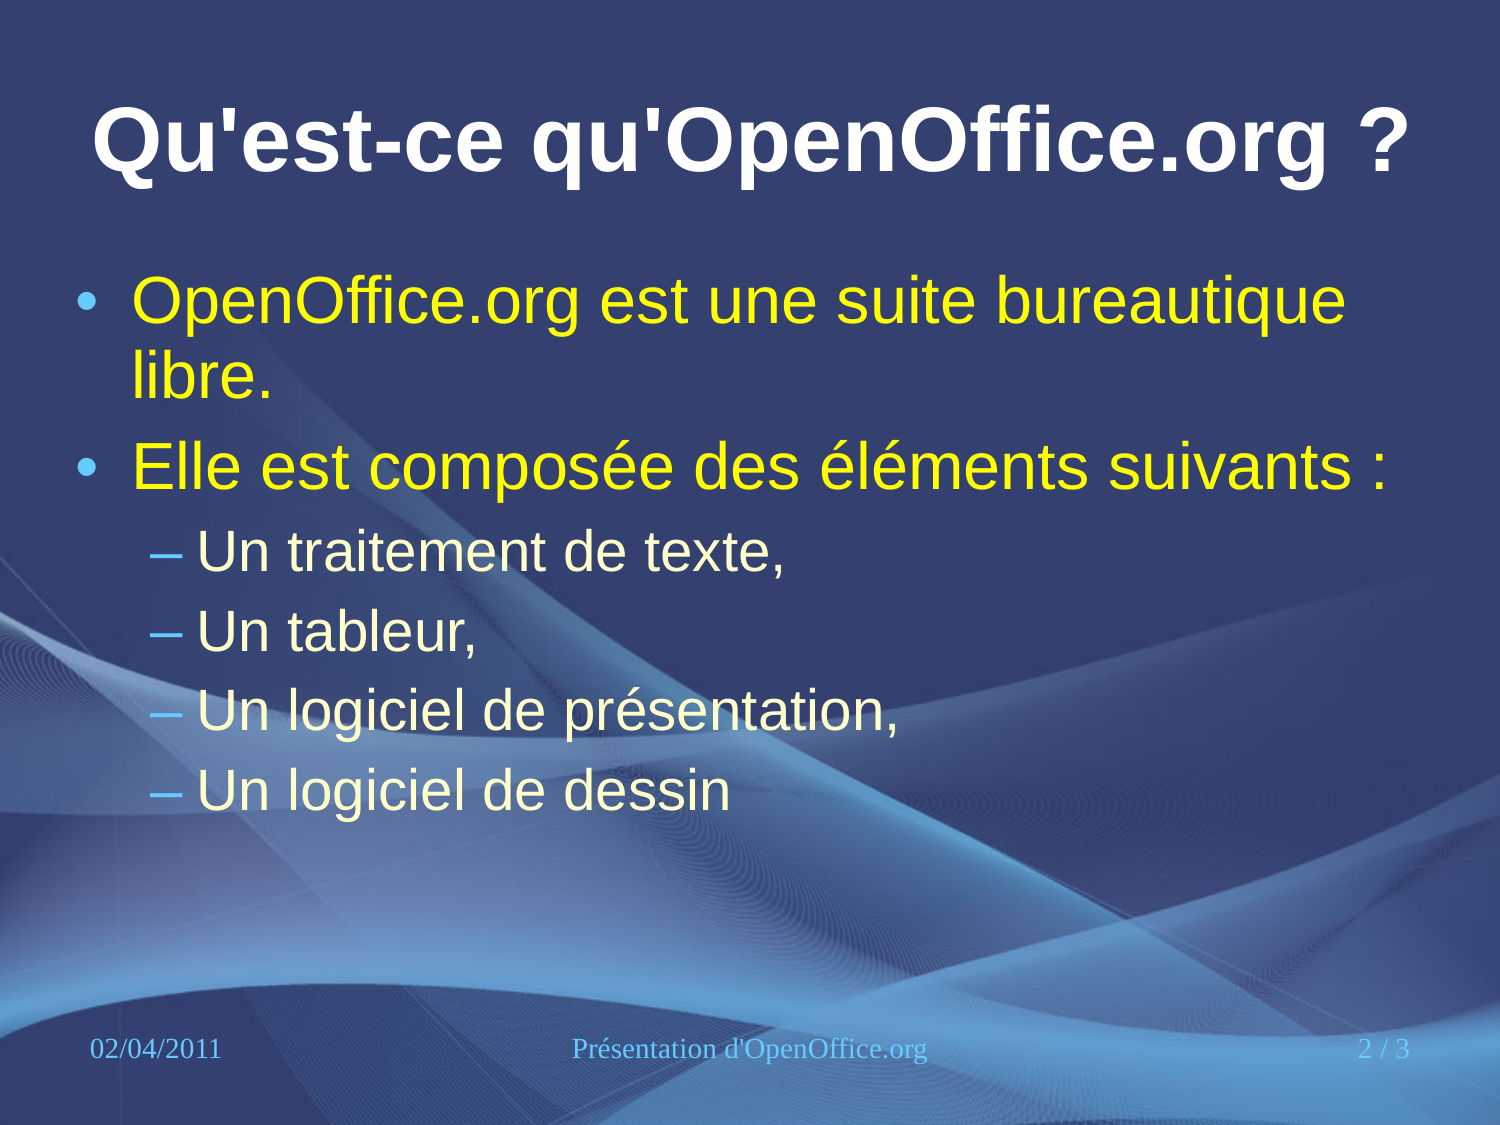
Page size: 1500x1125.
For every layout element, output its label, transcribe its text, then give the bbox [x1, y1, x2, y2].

title Qu'est-ce qu'OpenOffice.org ? [59, 19, 1447, 261]
picture [0, 0, 1500, 1125]
list OpenOffice.org est une suite bureautique libre. Elle est composée des éléments suivants : Un traitement de texte, Un tableur, Un logiciel de présentation, Un logiciel de dessin [75, 263, 1425, 1006]
